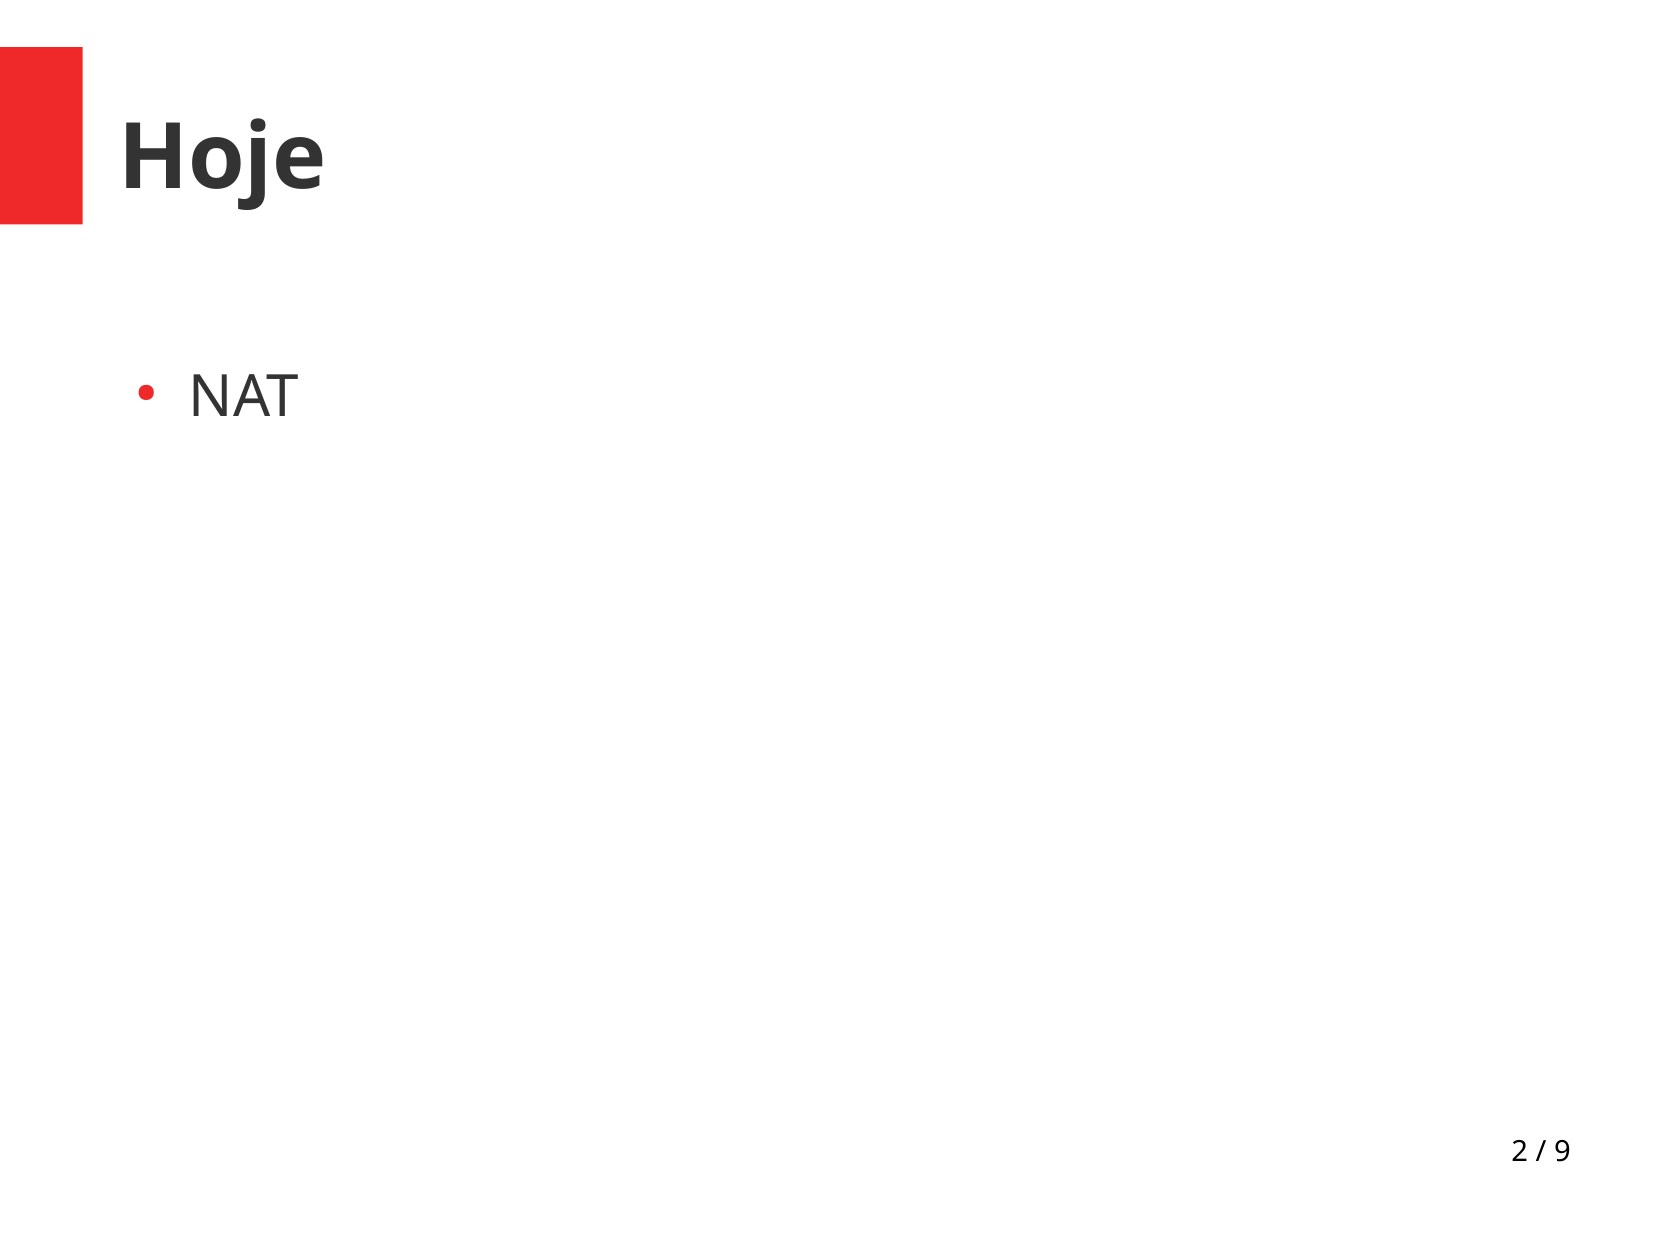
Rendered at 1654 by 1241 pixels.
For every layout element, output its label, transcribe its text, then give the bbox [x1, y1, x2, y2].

title Hoje [118, 49, 1571, 257]
list NAT [118, 354, 1536, 1074]
